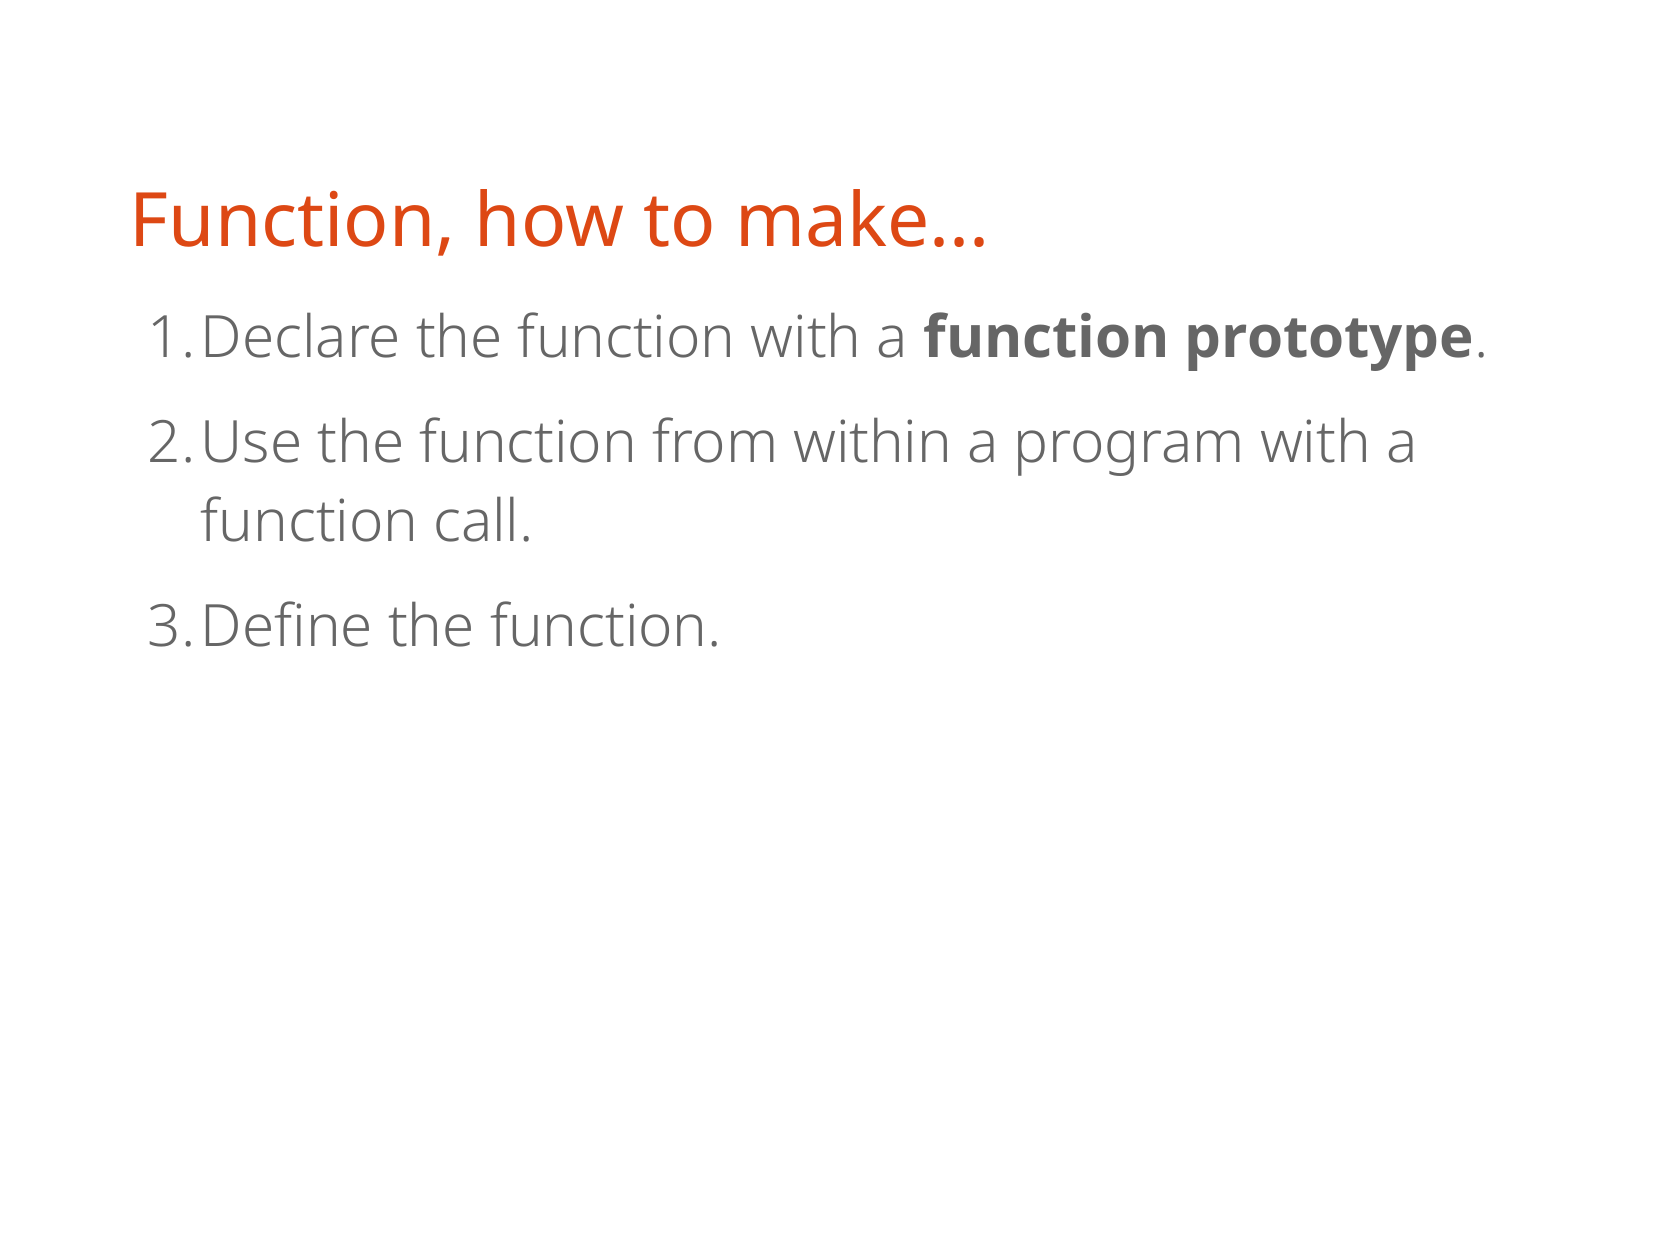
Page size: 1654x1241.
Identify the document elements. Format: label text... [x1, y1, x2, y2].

title Function, how to make... [129, 153, 1518, 281]
list Declare the function with a function prototype. Use the function from within a program with a function call. Define the function. [129, 295, 1518, 1010]
